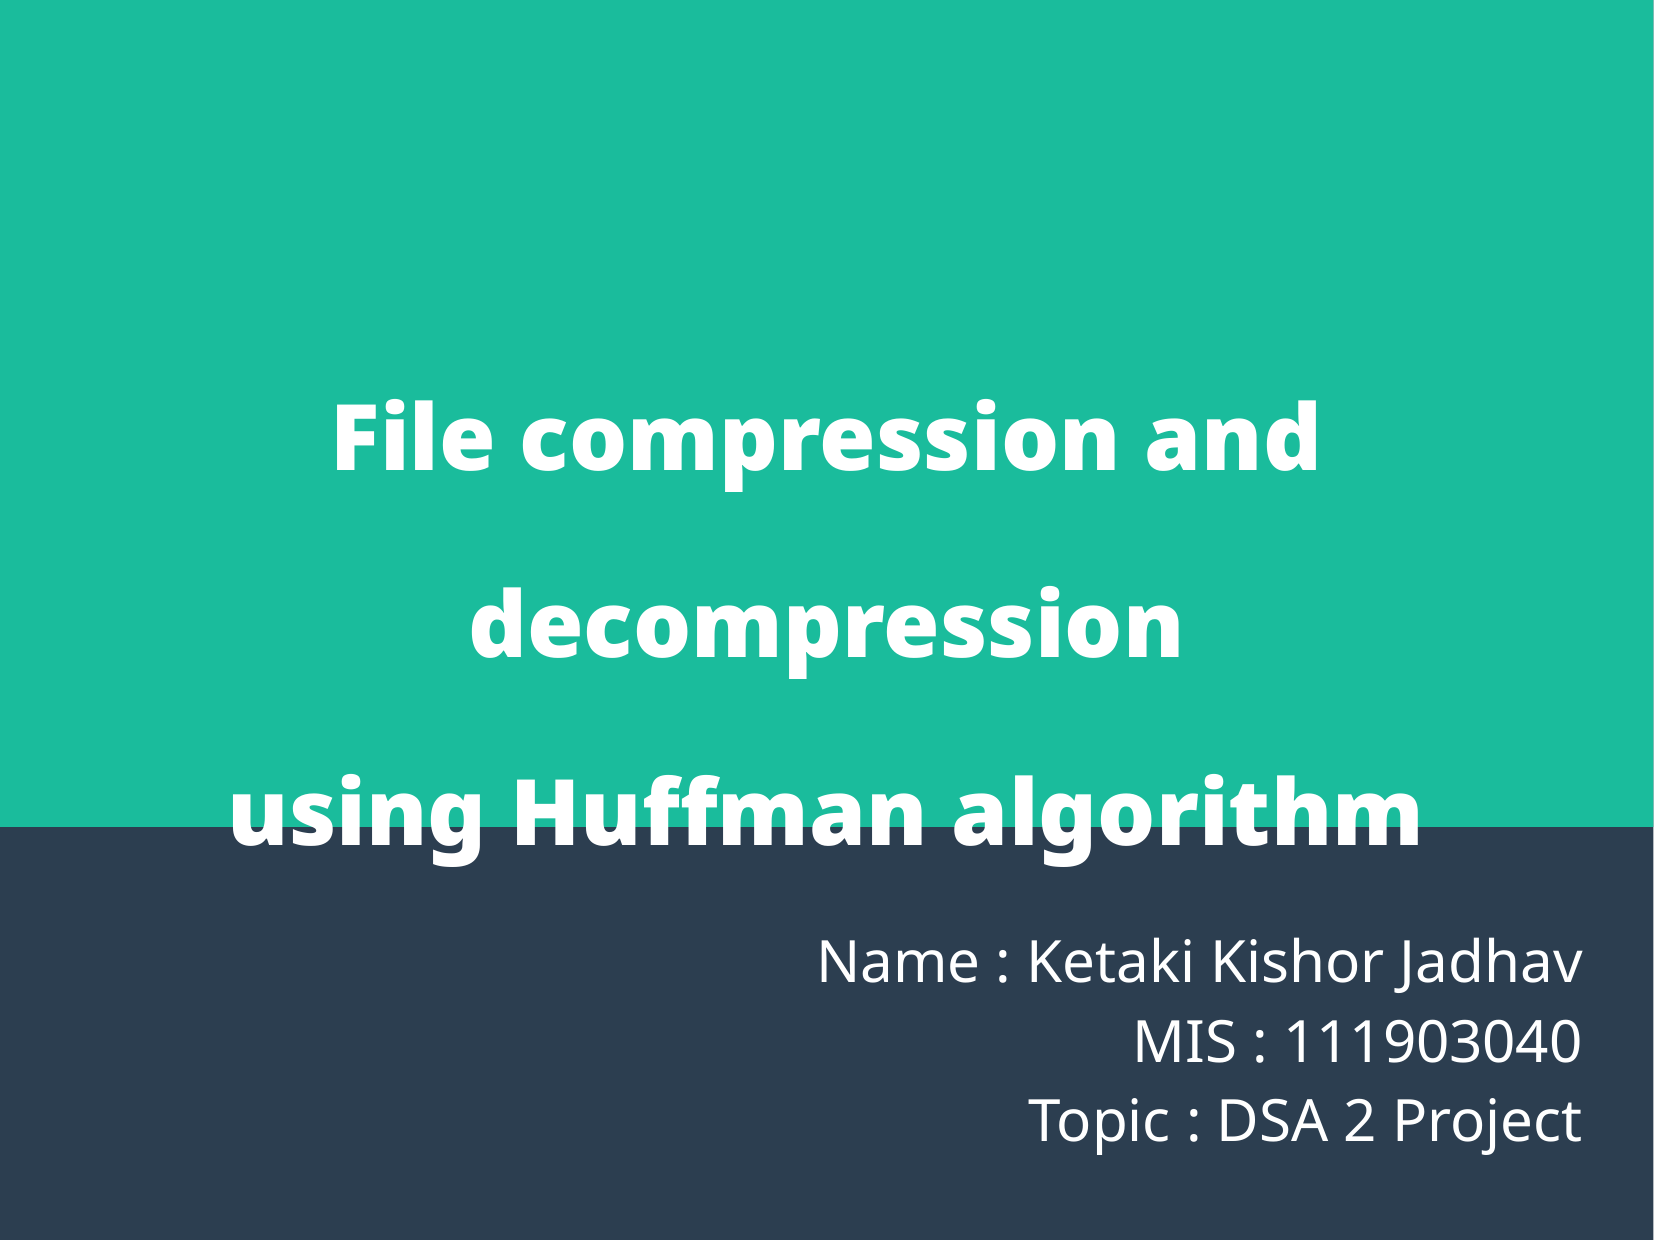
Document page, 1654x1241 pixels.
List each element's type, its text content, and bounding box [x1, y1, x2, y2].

subtitle Name : Ketaki Kishor Jadhav MIS : 111903040 Topic : DSA 2 Project [47, 897, 1583, 1182]
title File compression and decompression using Huffman algorithm [59, 417, 1595, 764]
